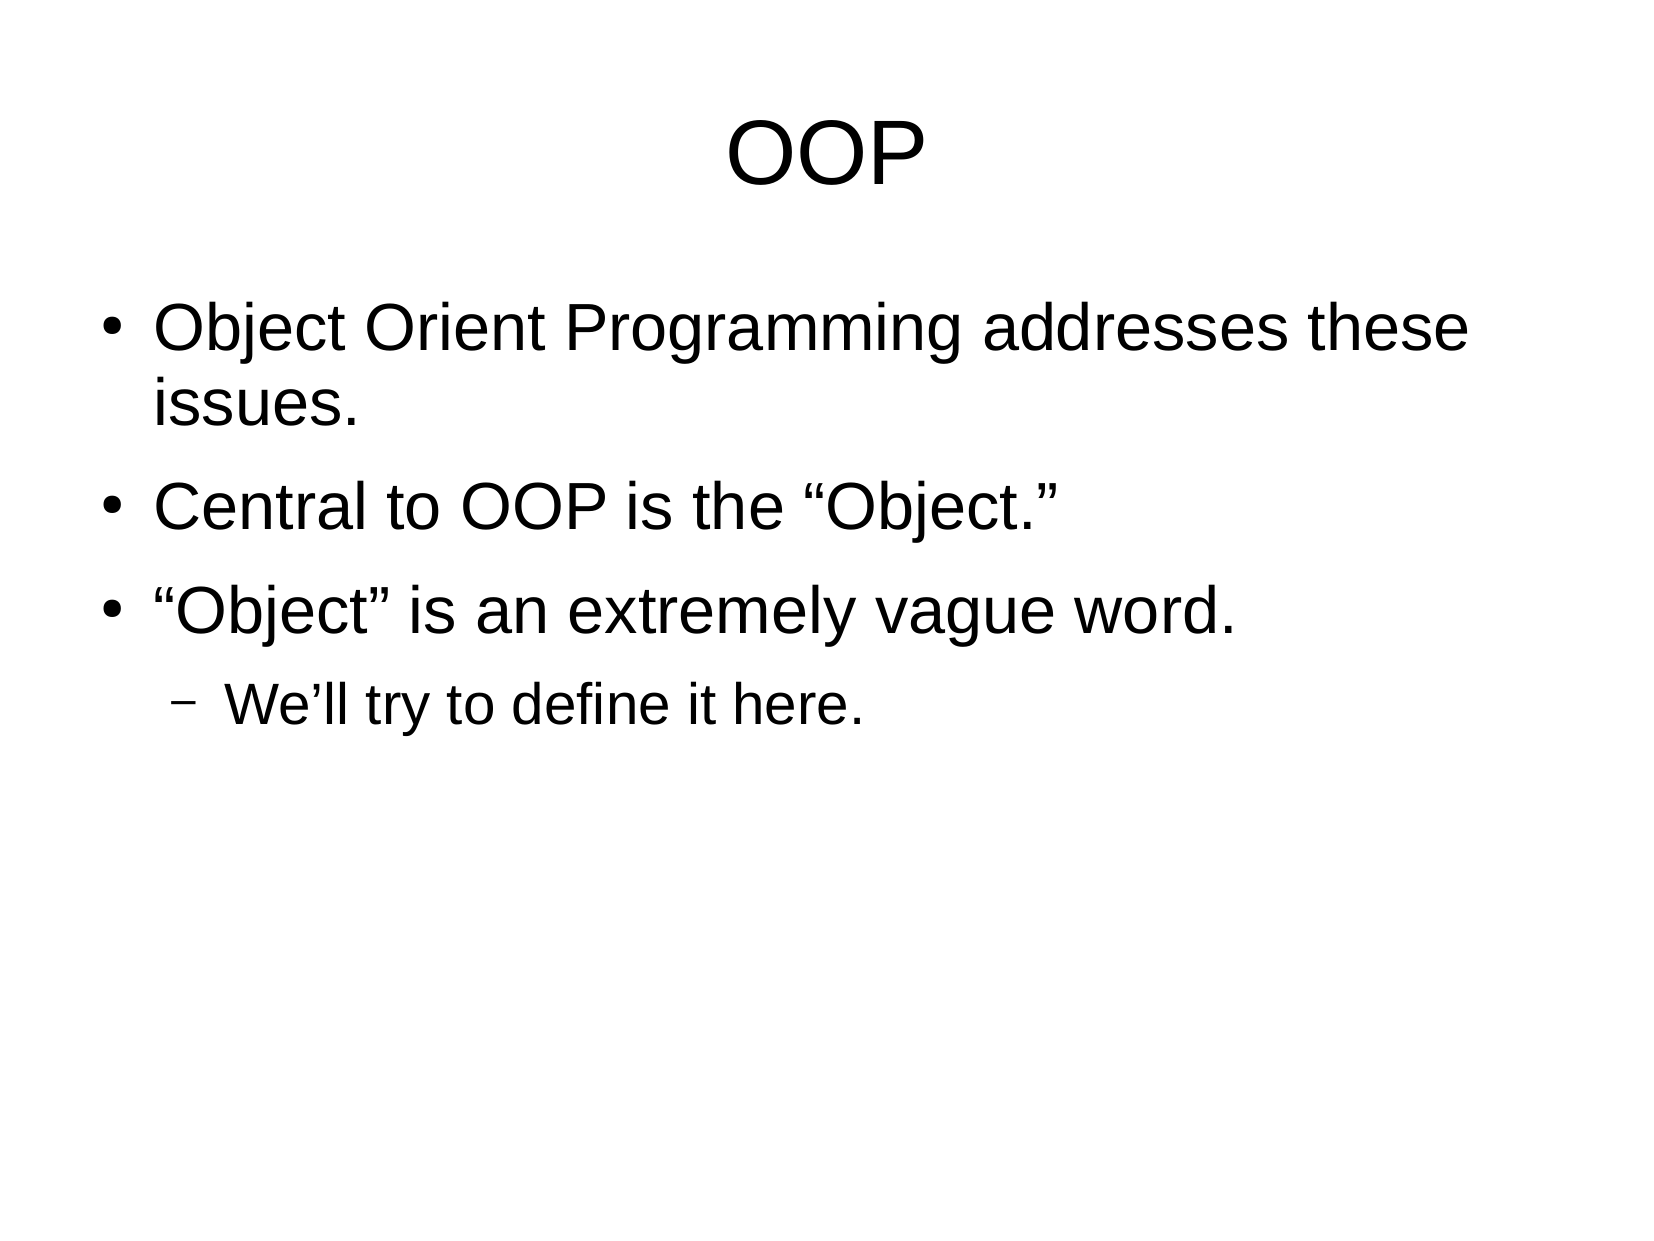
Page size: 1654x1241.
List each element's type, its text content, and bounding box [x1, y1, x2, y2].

list Object Orient Programming addresses these issues. Central to OOP is the “Object.” “Object” is an extremely vague word. We’ll try to define it here. [82, 290, 1571, 1010]
title OOP [82, 49, 1571, 257]
